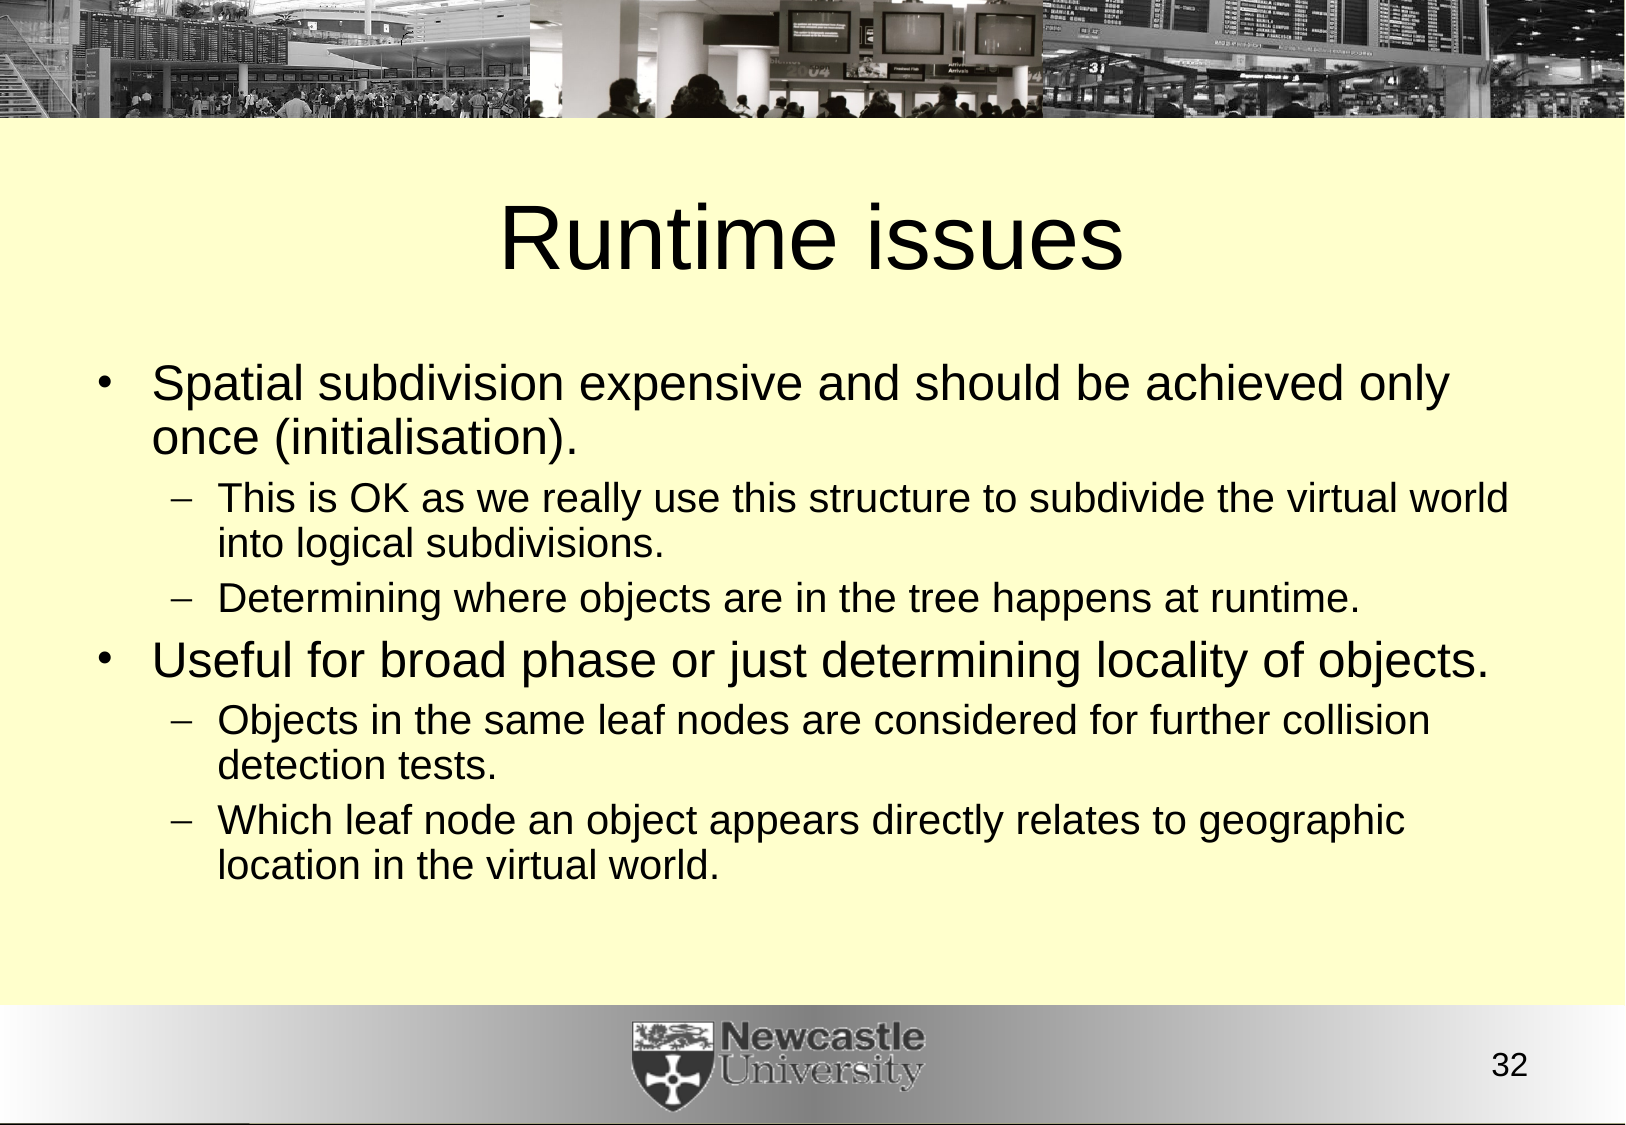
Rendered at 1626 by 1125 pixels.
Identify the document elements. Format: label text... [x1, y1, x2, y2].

picture [0, 0, 1625, 118]
text_box <number> [1164, 1024, 1544, 1103]
text_box Runtime issues [81, 138, 1544, 327]
text_box Spatial subdivision expensive and should be achieved only once (initialisation). This is OK as we really use this structure to subdivide the virtual world into logical subdivisions. Determining where objects are in the tree happens at runtime. Useful for broad phase or just determining locality of objects. Objects in the same leaf nodes are considered for further collision detection tests. Which leaf node an object appears directly relates to geographic location in the virtual world. [81, 350, 1544, 984]
